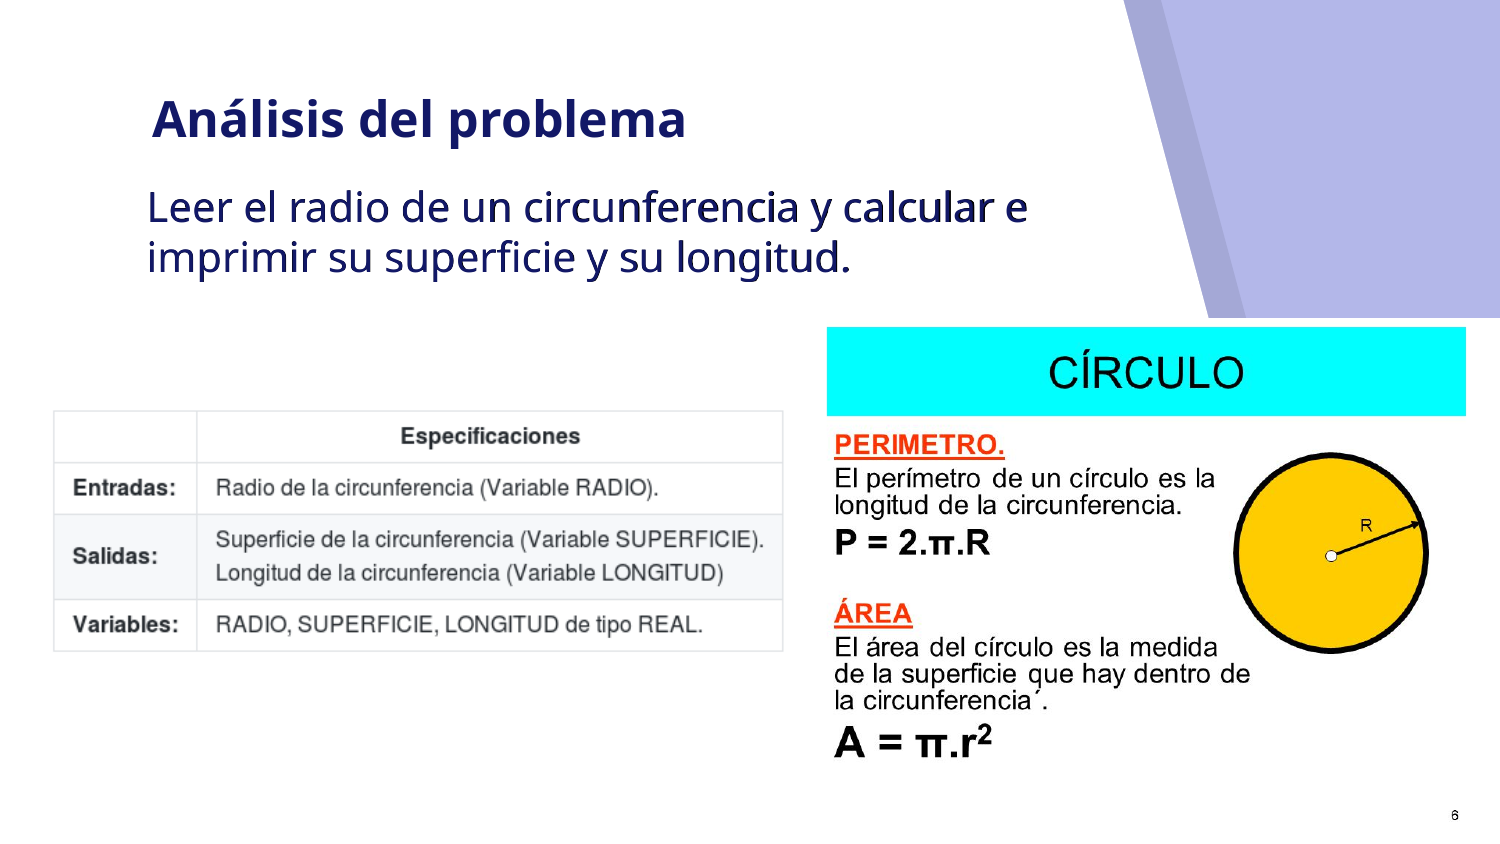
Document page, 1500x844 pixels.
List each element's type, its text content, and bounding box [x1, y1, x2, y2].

list Leer el radio de un circunferencia y calcular e imprimir su superficie y su longitud. [60, 165, 1182, 398]
title Análisis del problema [137, 82, 1011, 163]
picture [45, 318, 1500, 844]
